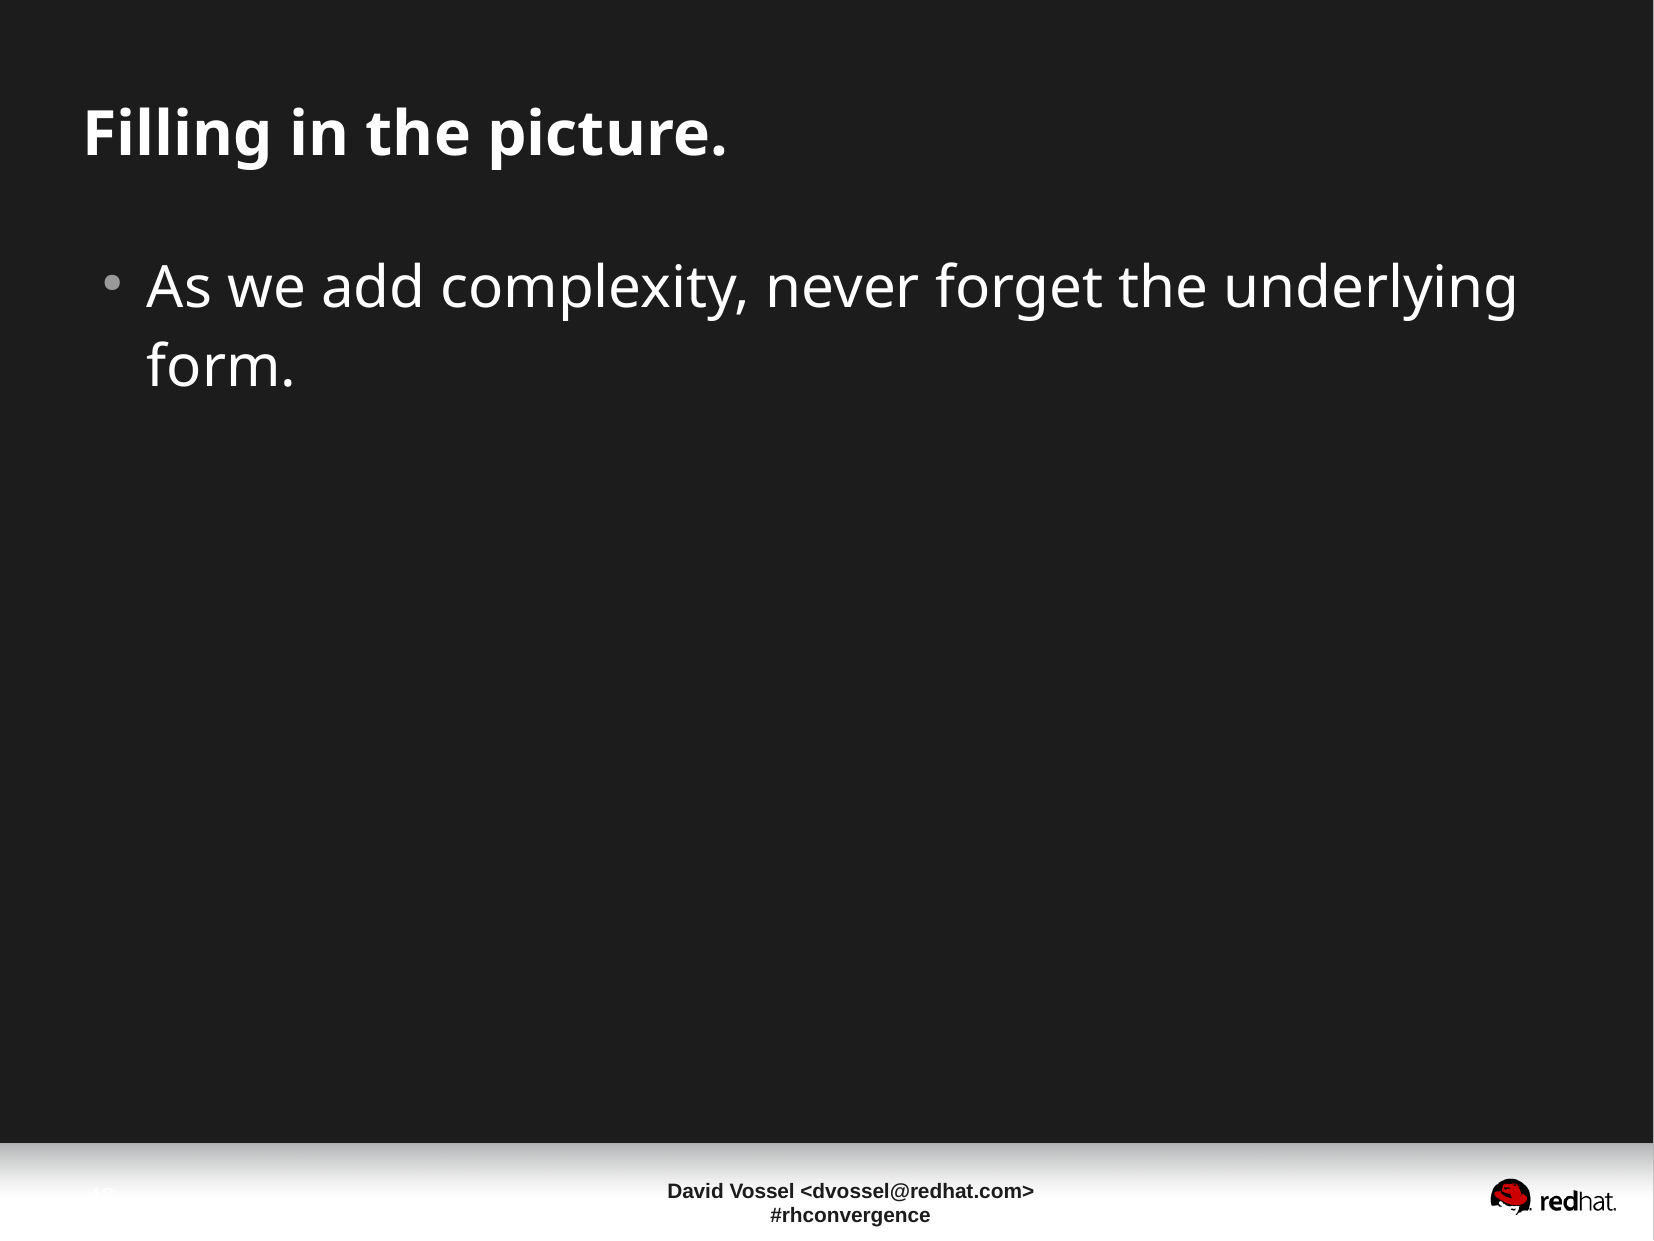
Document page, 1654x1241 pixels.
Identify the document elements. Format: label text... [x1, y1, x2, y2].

list As we add complexity, never forget the underlying form. [86, 244, 1576, 1039]
picture [0, 1143, 1654, 1241]
title Filling in the picture. [82, 37, 1571, 226]
